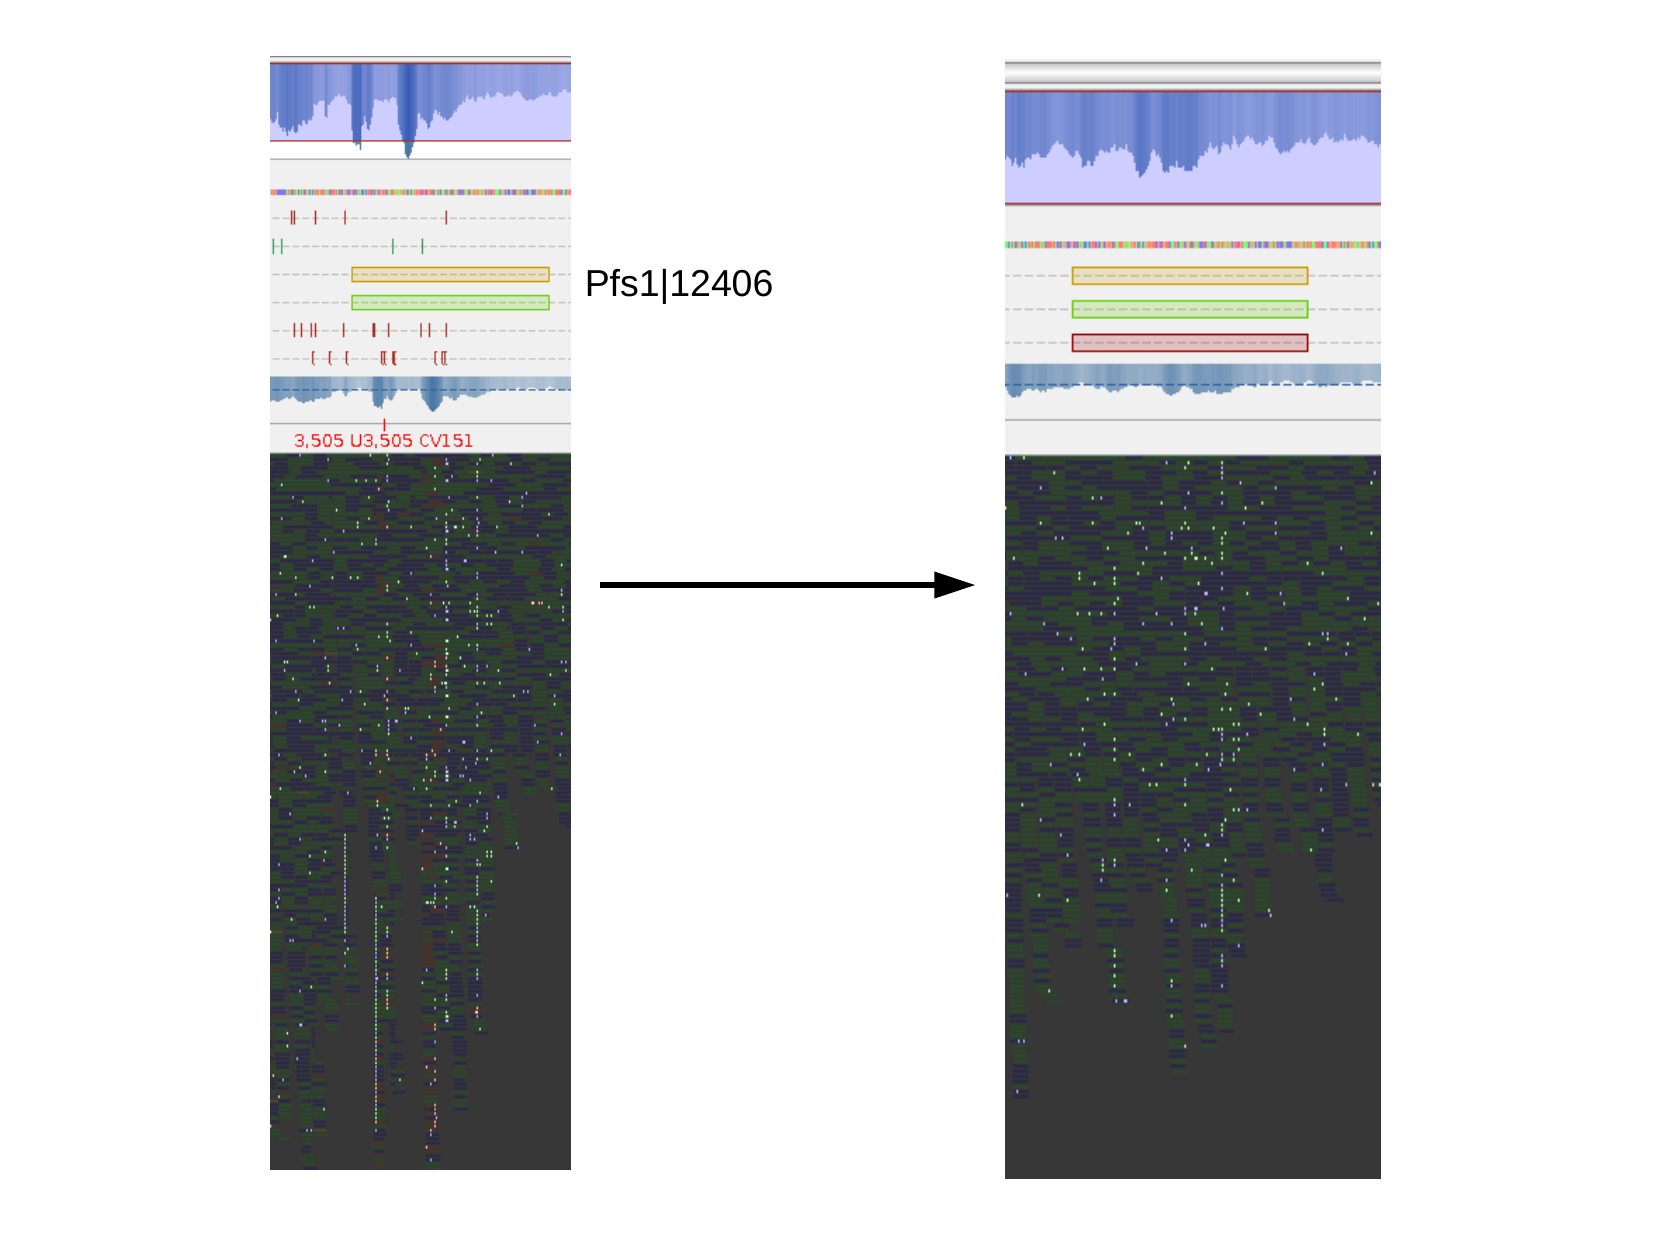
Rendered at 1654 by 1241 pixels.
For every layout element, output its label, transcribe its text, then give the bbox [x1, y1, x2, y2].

text_box Pfs1|12406 [570, 255, 796, 316]
picture [1005, 59, 1381, 1179]
picture [270, 56, 571, 1171]
